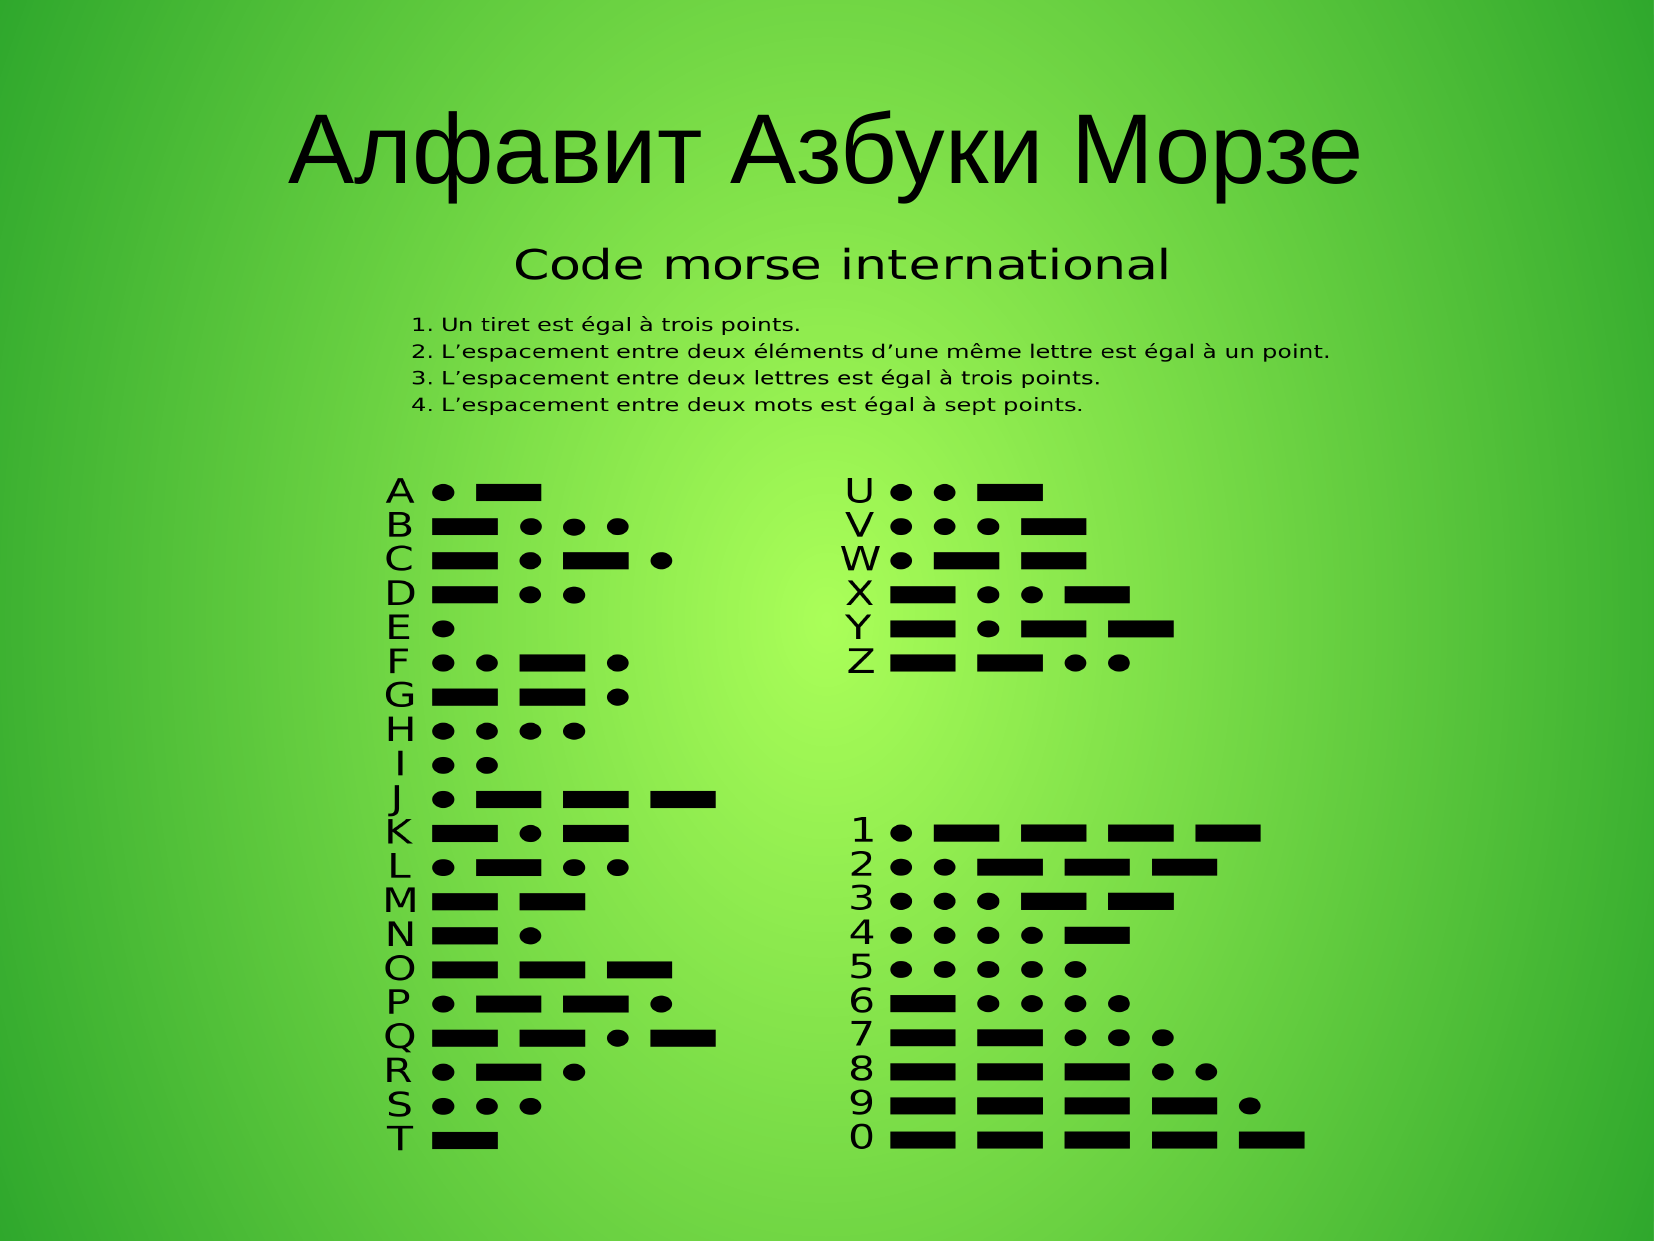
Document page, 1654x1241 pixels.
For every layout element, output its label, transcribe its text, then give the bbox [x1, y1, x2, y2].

picture [354, 228, 1335, 1217]
title Алфавит Азбуки Морзе [82, 47, 1571, 252]
